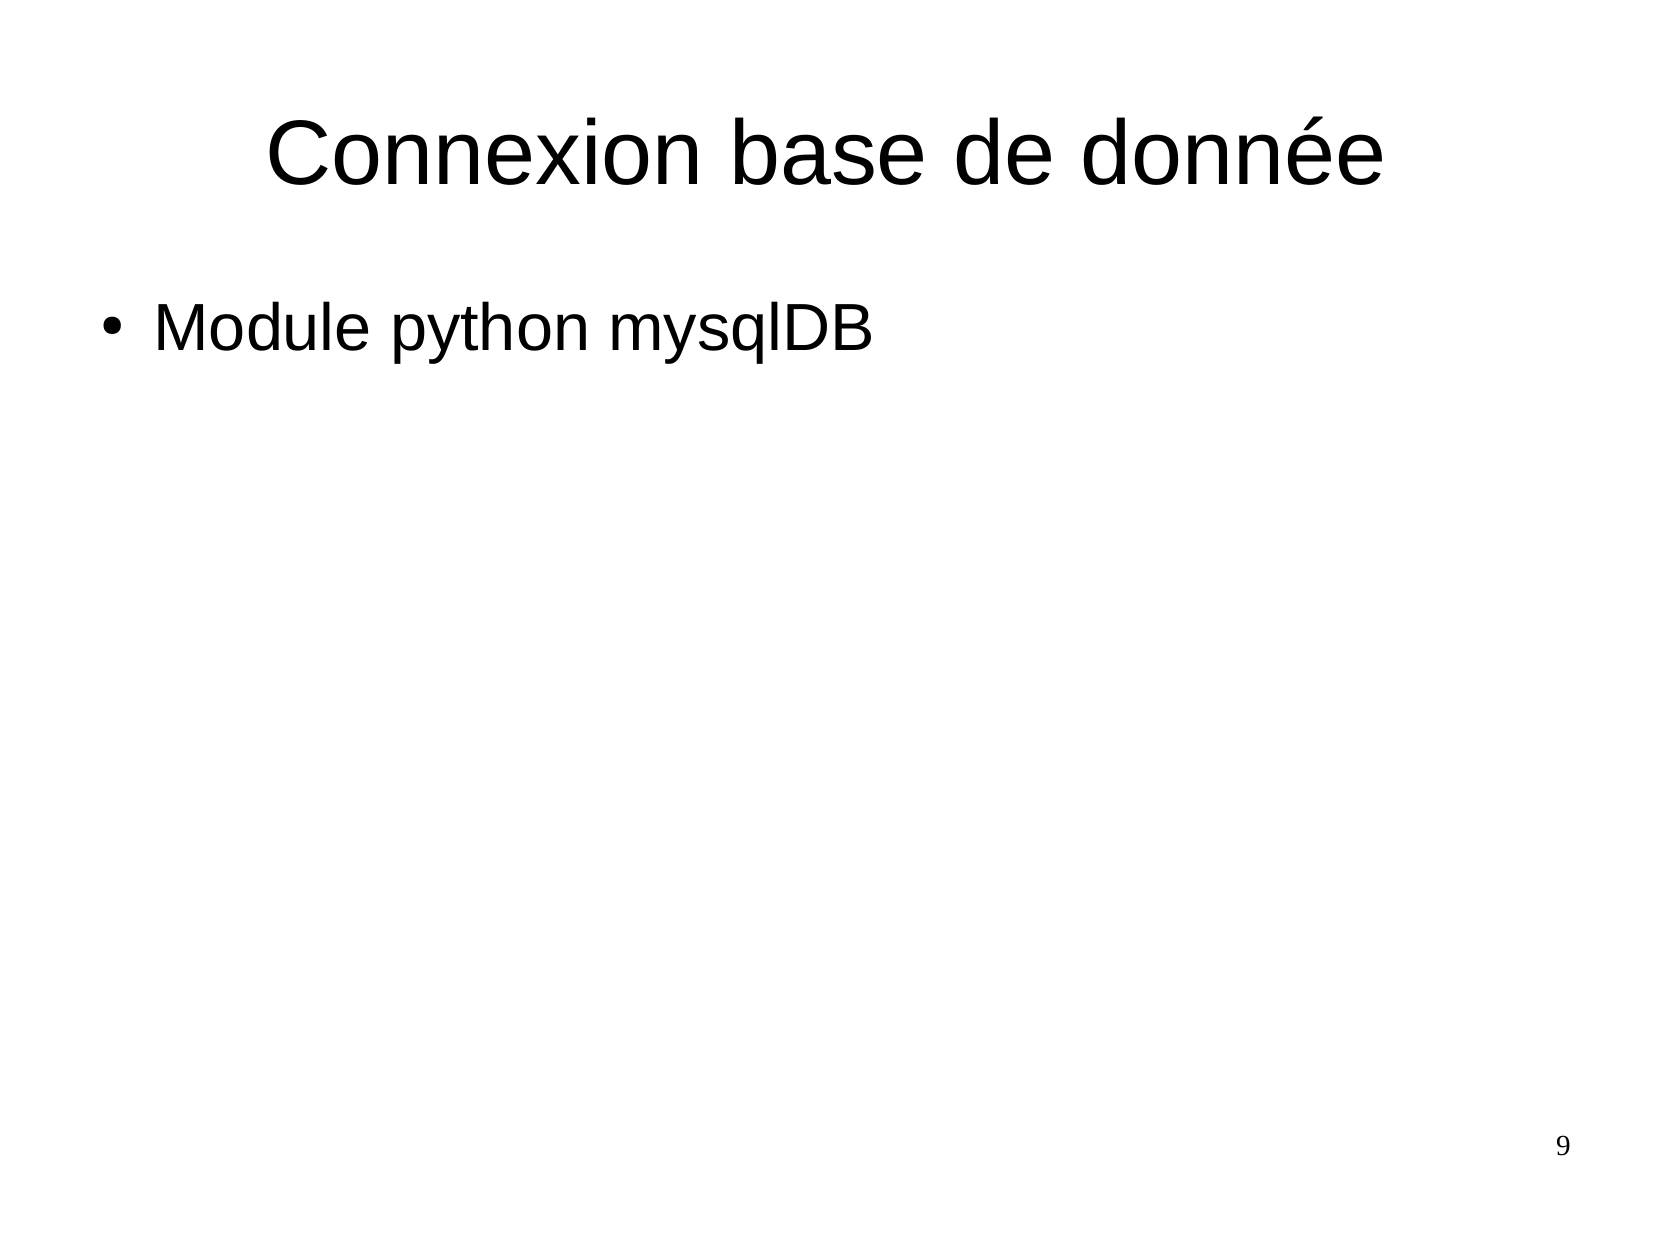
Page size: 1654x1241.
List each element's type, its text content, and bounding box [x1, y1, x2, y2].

title Connexion base de donnée [82, 49, 1571, 257]
list Module python mysqlDB [82, 290, 1571, 1010]
